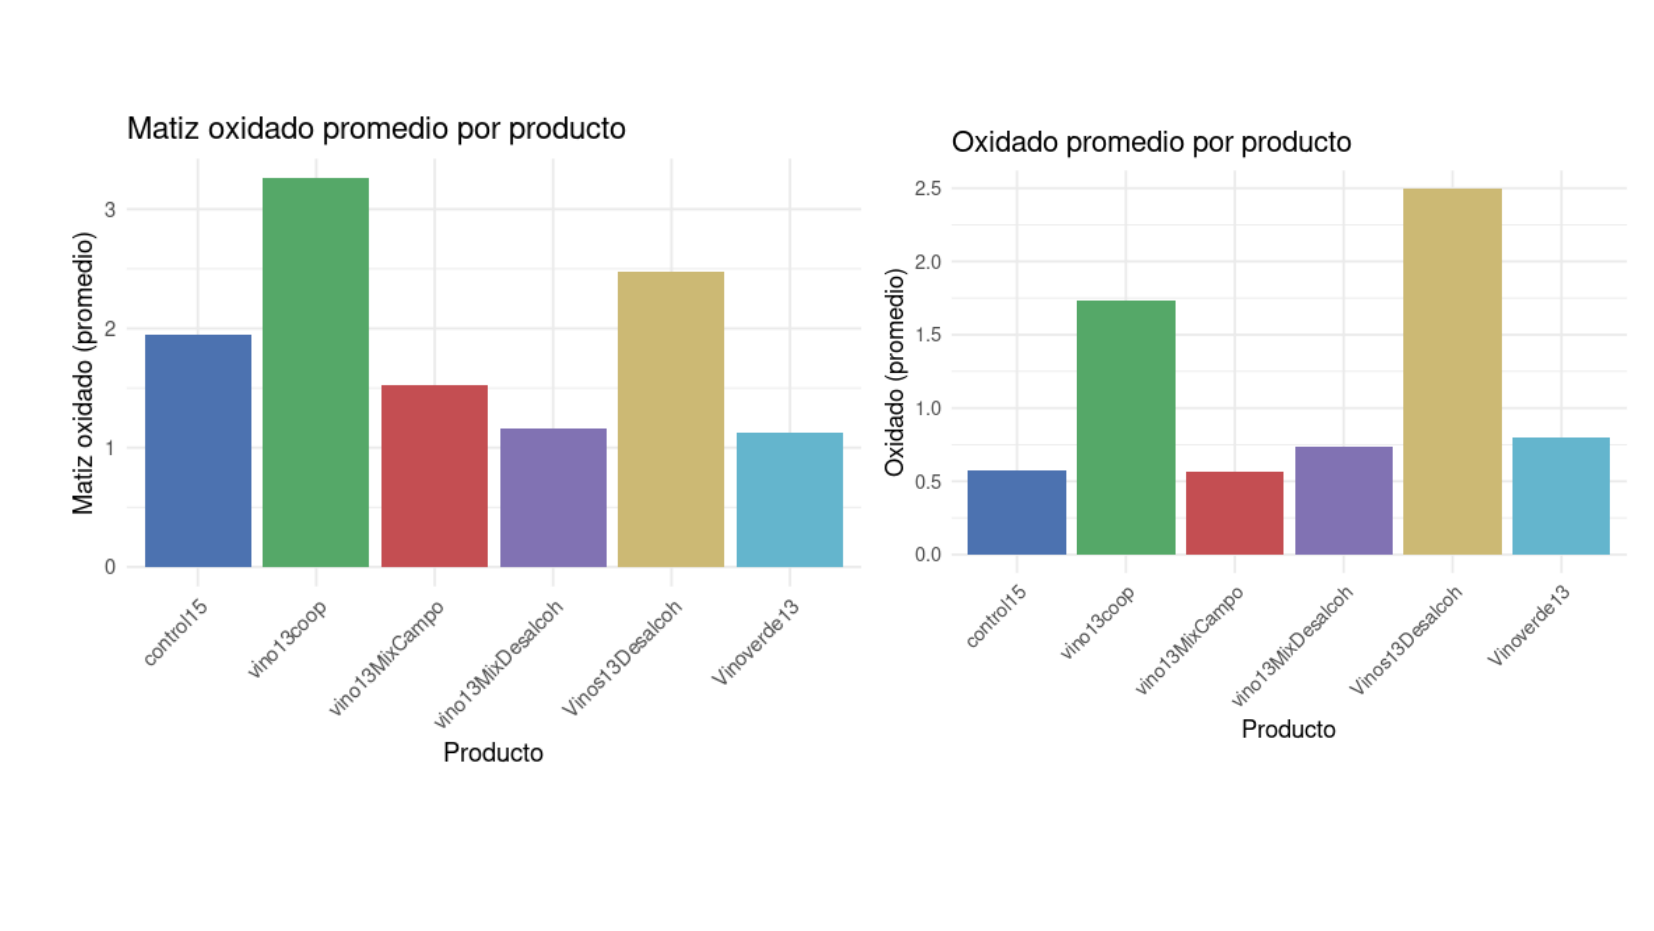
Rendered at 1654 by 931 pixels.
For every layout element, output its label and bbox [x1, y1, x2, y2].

picture [60, 104, 1639, 781]
